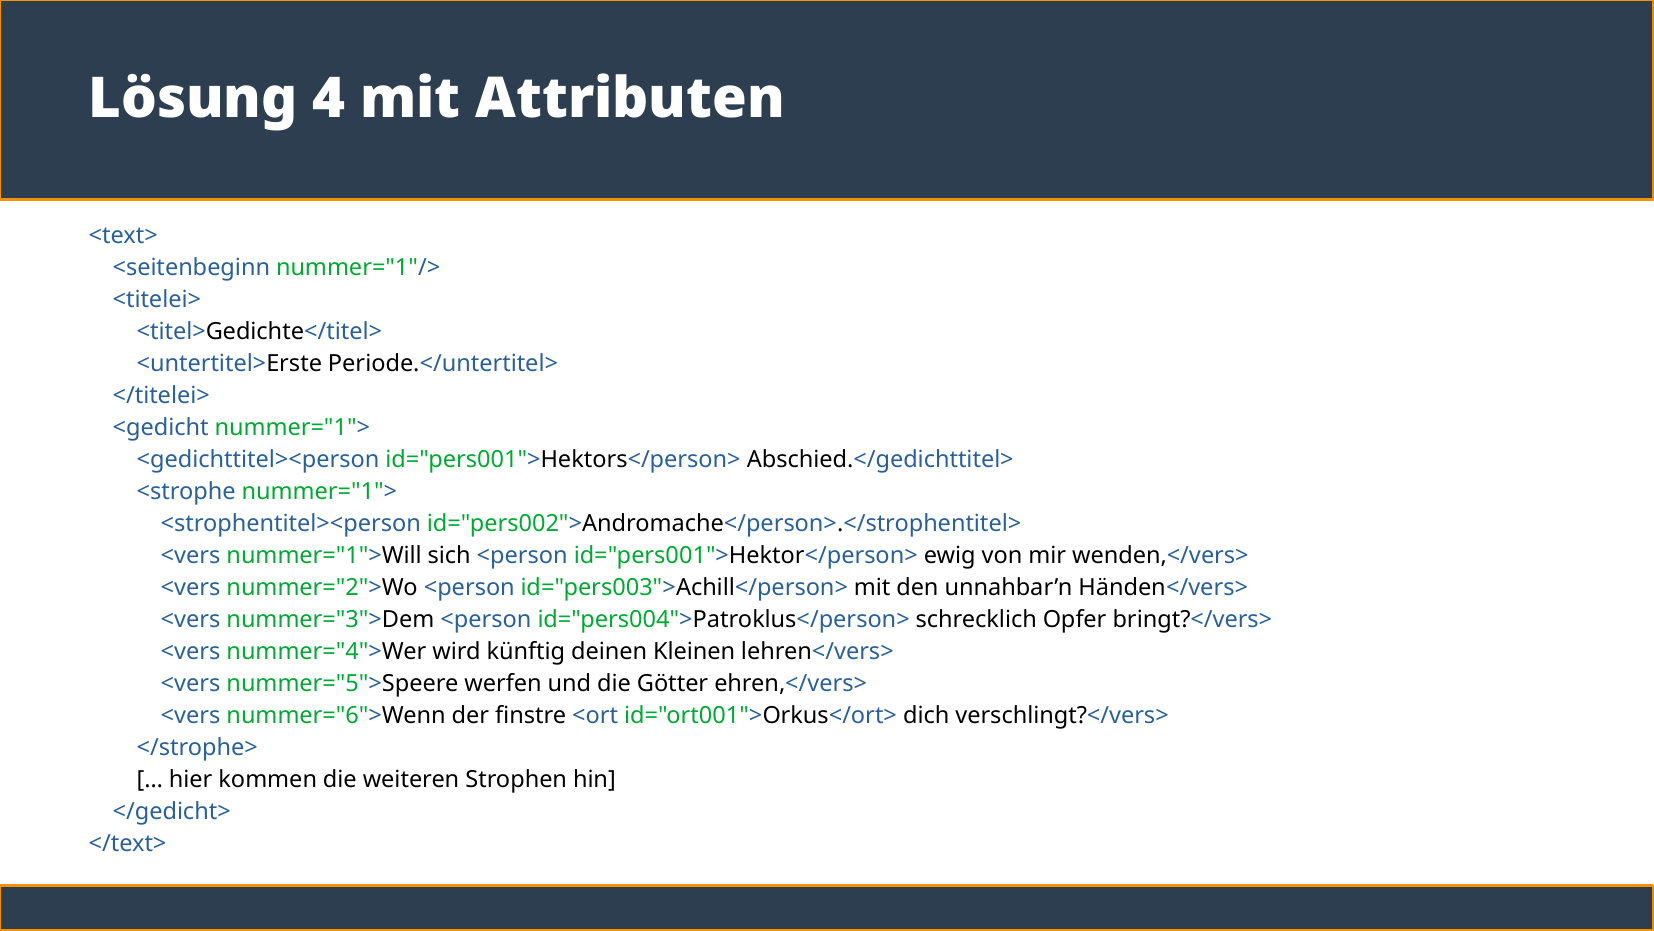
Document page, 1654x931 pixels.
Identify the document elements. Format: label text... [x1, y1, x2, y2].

title Lösung 4 mit Attributen [88, 14, 1565, 178]
list <text> <seitenbeginn nummer="1"/> <titelei> <titel>Gedichte</titel> <untertitel>Erste Periode.</untertitel> </titelei> <gedicht nummer="1"> <gedichttitel><person id="pers001">Hektors</person> Abschied.</gedichttitel> <strophe nummer="1"> <strophentitel><person id="pers002">Andromache</person>.</strophentitel> <vers nummer="1">Will sich <person id="pers001">Hektor</person> ewig von mir wenden,</vers> <vers nummer="2">Wo <person id="pers003">Achill</person> mit den unnahbar’n Händen</vers> <vers nummer="3">Dem <person id="pers004">Patroklus</person> schrecklich Opfer bringt?</vers> <vers nummer="4">Wer wird künftig deinen Kleinen lehren</vers> <vers nummer="5">Speere werfen und die Götter ehren,</vers> <vers nummer="6">Wenn der finstre <ort id="ort001">Orkus</ort> dich verschlingt?</vers> </strophe> [… hier kommen die weiteren Strophen hin] </gedicht> </text> [88, 218, 1565, 869]
